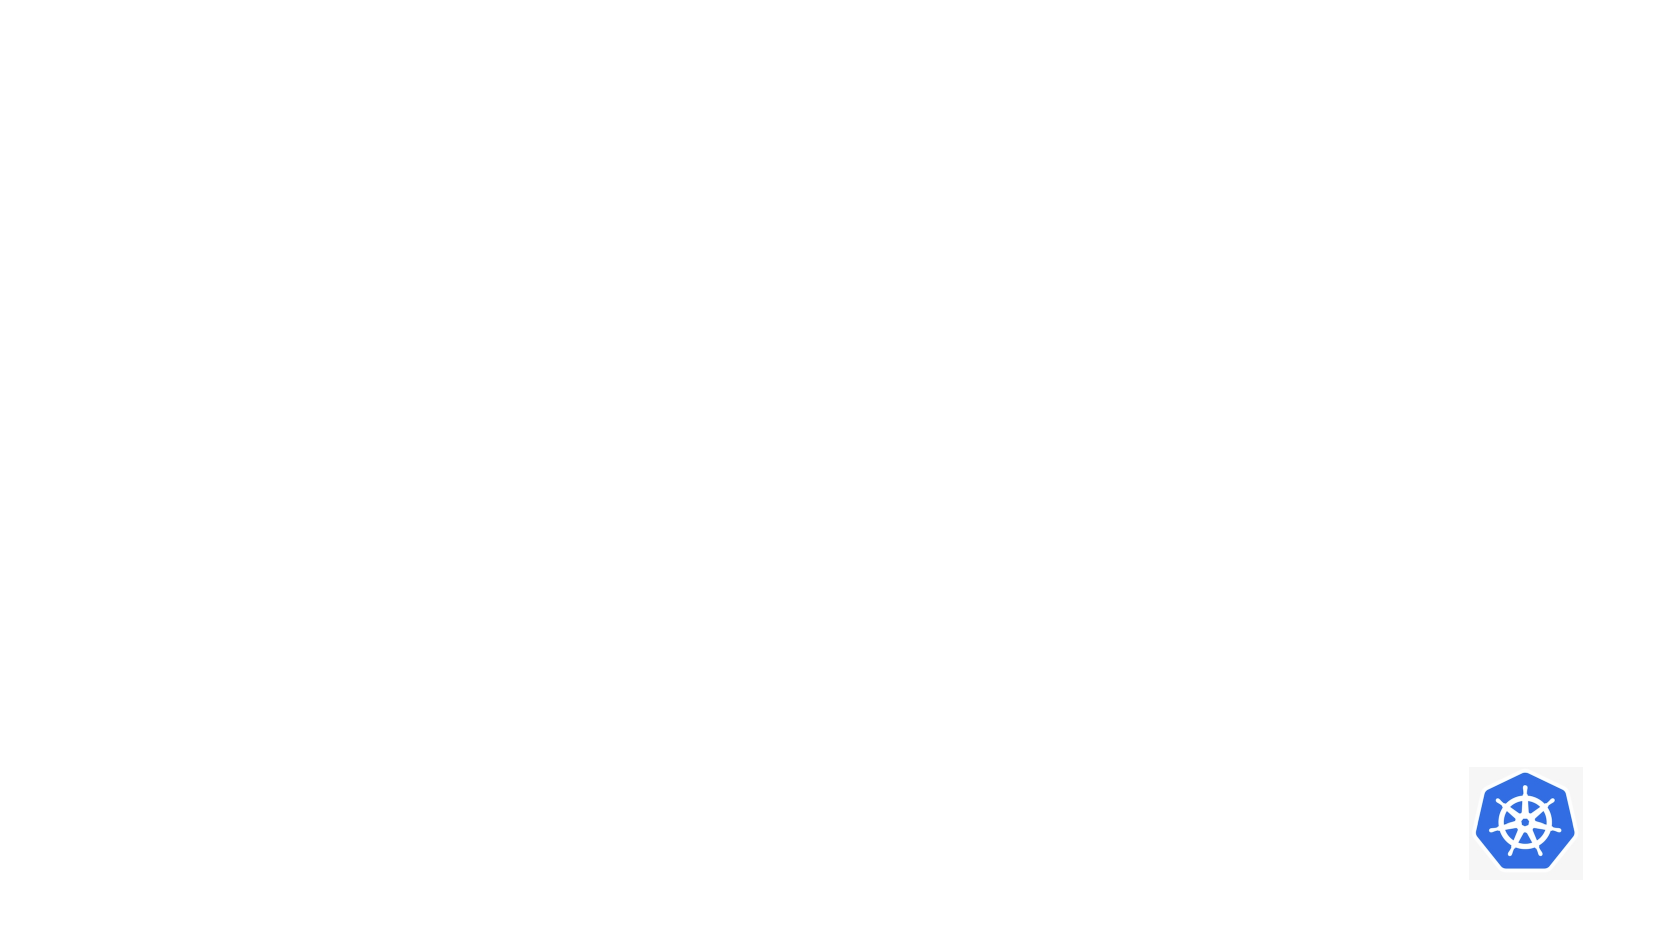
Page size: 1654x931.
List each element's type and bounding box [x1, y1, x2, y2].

picture [1469, 767, 1583, 880]
